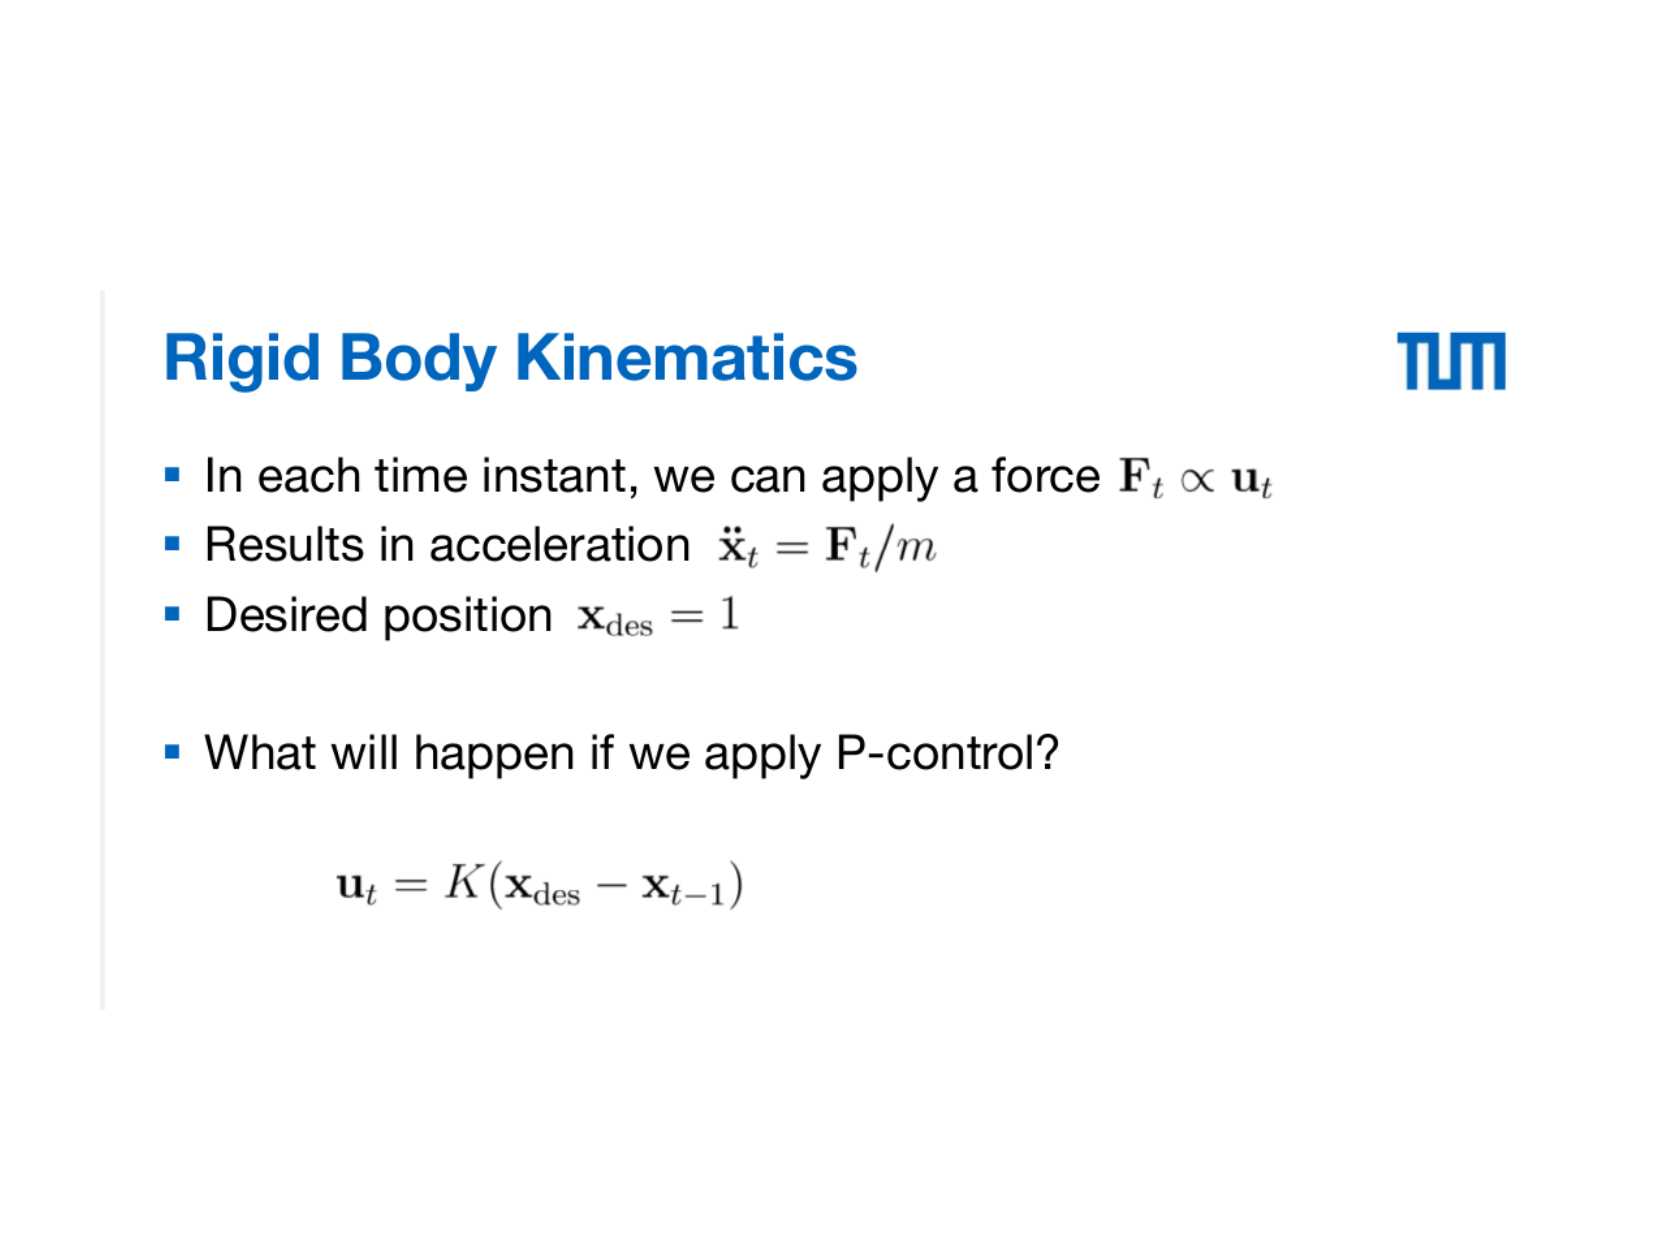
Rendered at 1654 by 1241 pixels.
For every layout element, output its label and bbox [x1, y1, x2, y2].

picture [100, 290, 1554, 1010]
